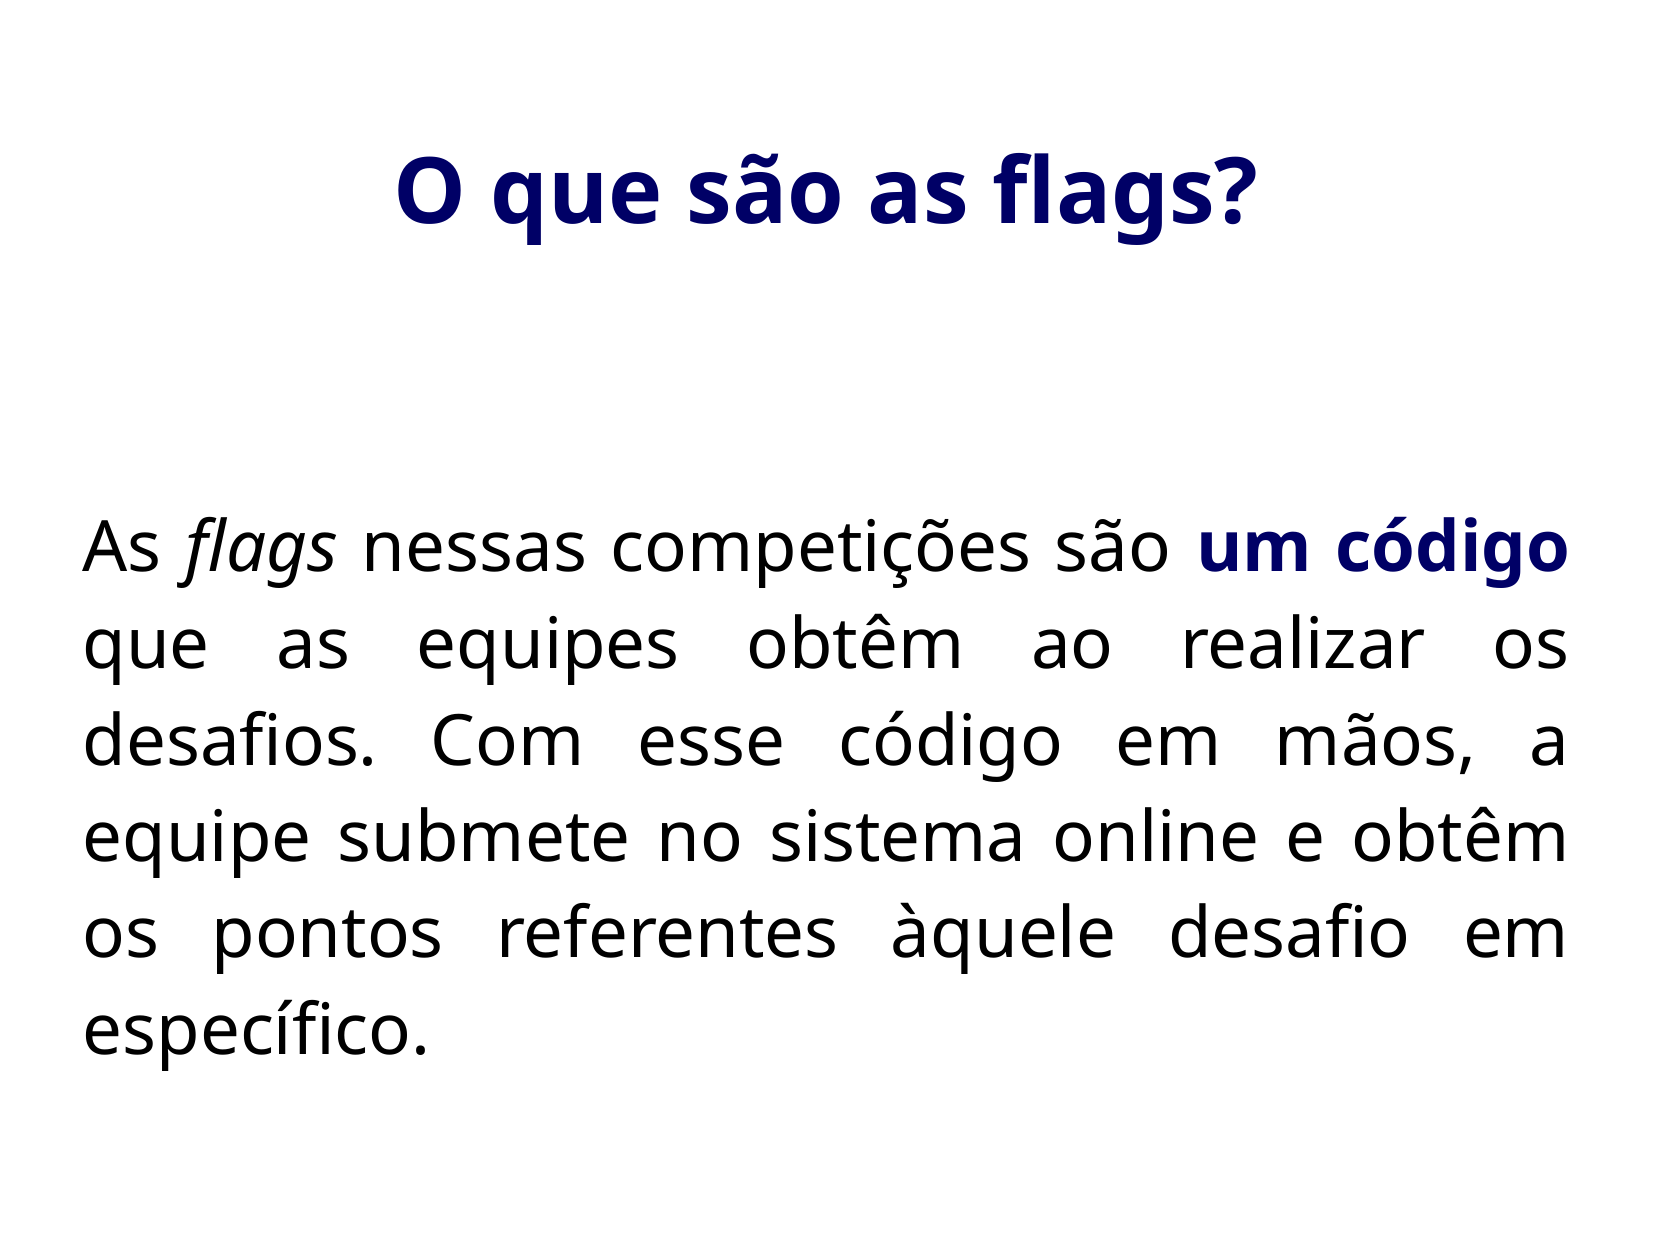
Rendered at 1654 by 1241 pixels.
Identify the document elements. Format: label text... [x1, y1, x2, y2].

title O que são as flags? [82, 84, 1571, 292]
subtitle As flags nessas competições são um código que as equipes obtêm ao realizar os desafios. Com esse código em mãos, a equipe submete no sistema online e obtêm os pontos referentes àquele desafio em específico. [82, 359, 1571, 1212]
